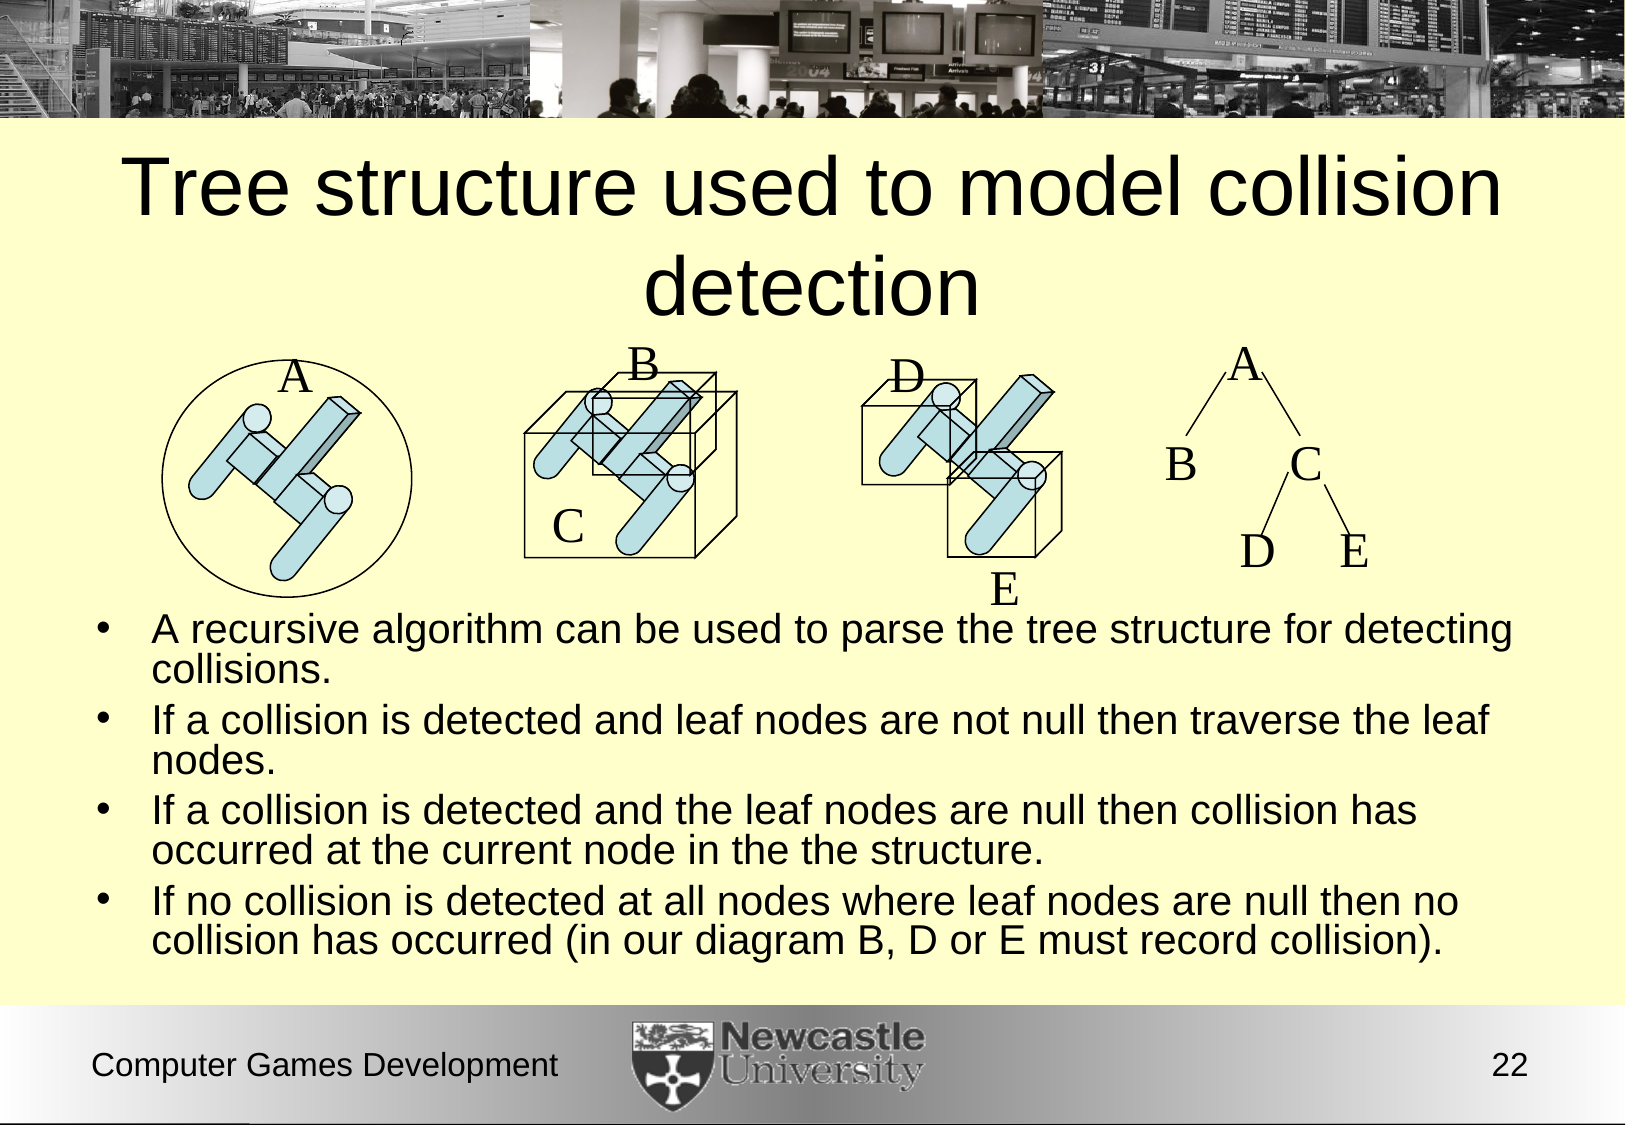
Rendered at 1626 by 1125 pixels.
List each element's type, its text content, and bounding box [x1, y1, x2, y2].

text_box C [1274, 422, 1338, 499]
text_box [879, 410, 949, 476]
text_box D [1224, 510, 1288, 586]
text_box A recursive algorithm can be used to parse the tree structure for detecting collisions. If a collision is detected and leaf nodes are not null then traverse the leaf nodes. If a collision is detected and the leaf nodes are null then collision has occurred at the current node in the the structure. If no collision is detected at all nodes where leaf nodes are null then no collision has occurred (in our diagram B, D or E must record collision). [81, 604, 1544, 984]
text_box [533, 434, 592, 479]
text_box [951, 421, 975, 466]
text_box [964, 453, 1018, 477]
text_box B [1149, 422, 1213, 499]
text_box D [1249, 536, 1268, 565]
text_box [692, 397, 702, 409]
text_box [556, 395, 592, 432]
text_box [960, 453, 975, 470]
text_box [616, 476, 689, 555]
text_box [965, 479, 1034, 554]
text_box [188, 398, 361, 581]
text_box C [537, 485, 600, 561]
text_box B [612, 322, 675, 399]
text_box A [262, 335, 325, 411]
text_box [594, 418, 611, 432]
text_box [627, 399, 689, 432]
text_box D [874, 335, 938, 411]
text_box [675, 393, 686, 397]
text_box A [1212, 322, 1275, 399]
text_box Computer Games Development [67, 1024, 583, 1103]
text_box Tree structure used to model collision detection [81, 124, 1544, 341]
text_box [594, 434, 671, 474]
text_box [1037, 486, 1043, 493]
text_box E [974, 547, 1038, 624]
text_box <number> [1164, 1024, 1544, 1103]
picture [0, 0, 1625, 118]
text_box E [1324, 510, 1388, 586]
text_box [978, 376, 1054, 451]
